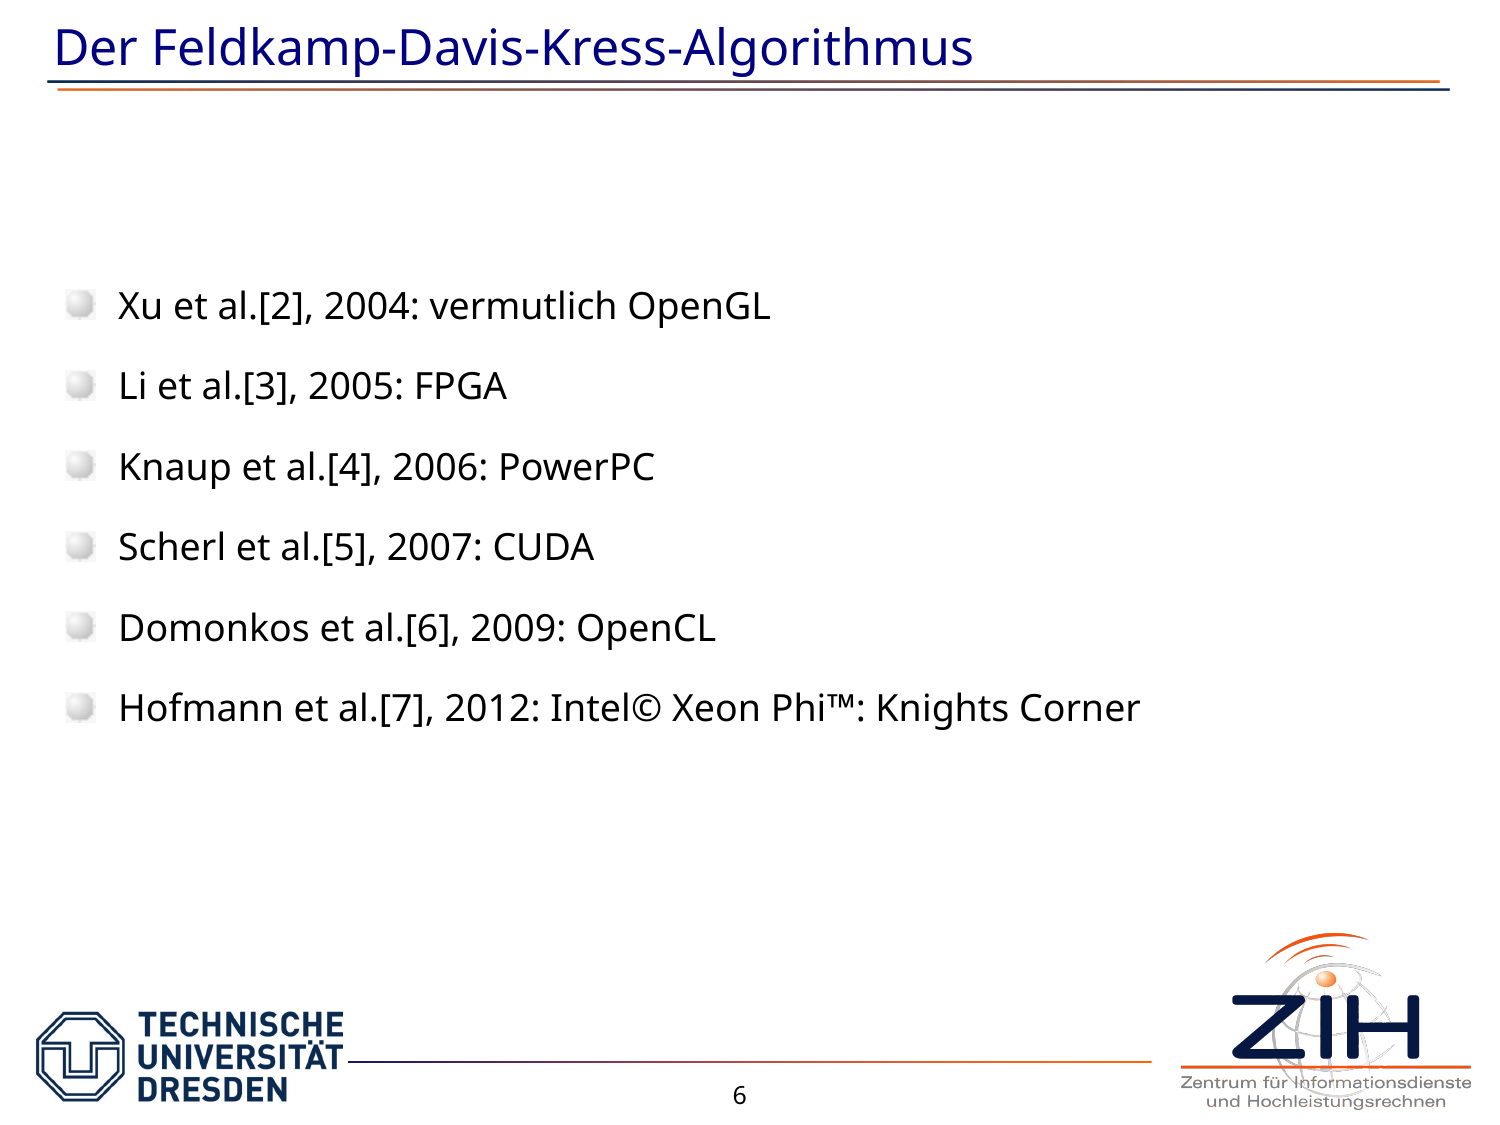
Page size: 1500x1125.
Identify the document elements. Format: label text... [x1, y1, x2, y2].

picture [35, 1011, 343, 1102]
title Der Feldkamp-Davis-Kress-Algorithmus [53, 12, 1453, 81]
picture [47, 80, 1450, 91]
picture [1181, 933, 1471, 1110]
list Xu et al.[2], 2004: vermutlich OpenGL Li et al.[3], 2005: FPGA Knaup et al.[4], 2006: PowerPC Scherl et al.[5], 2007: CUDA Domonkos et al.[6], 2009: OpenCL Hofmann et al.[7], 2012: Intel© Xeon Phi™: Knights Corner [29, 118, 1418, 941]
